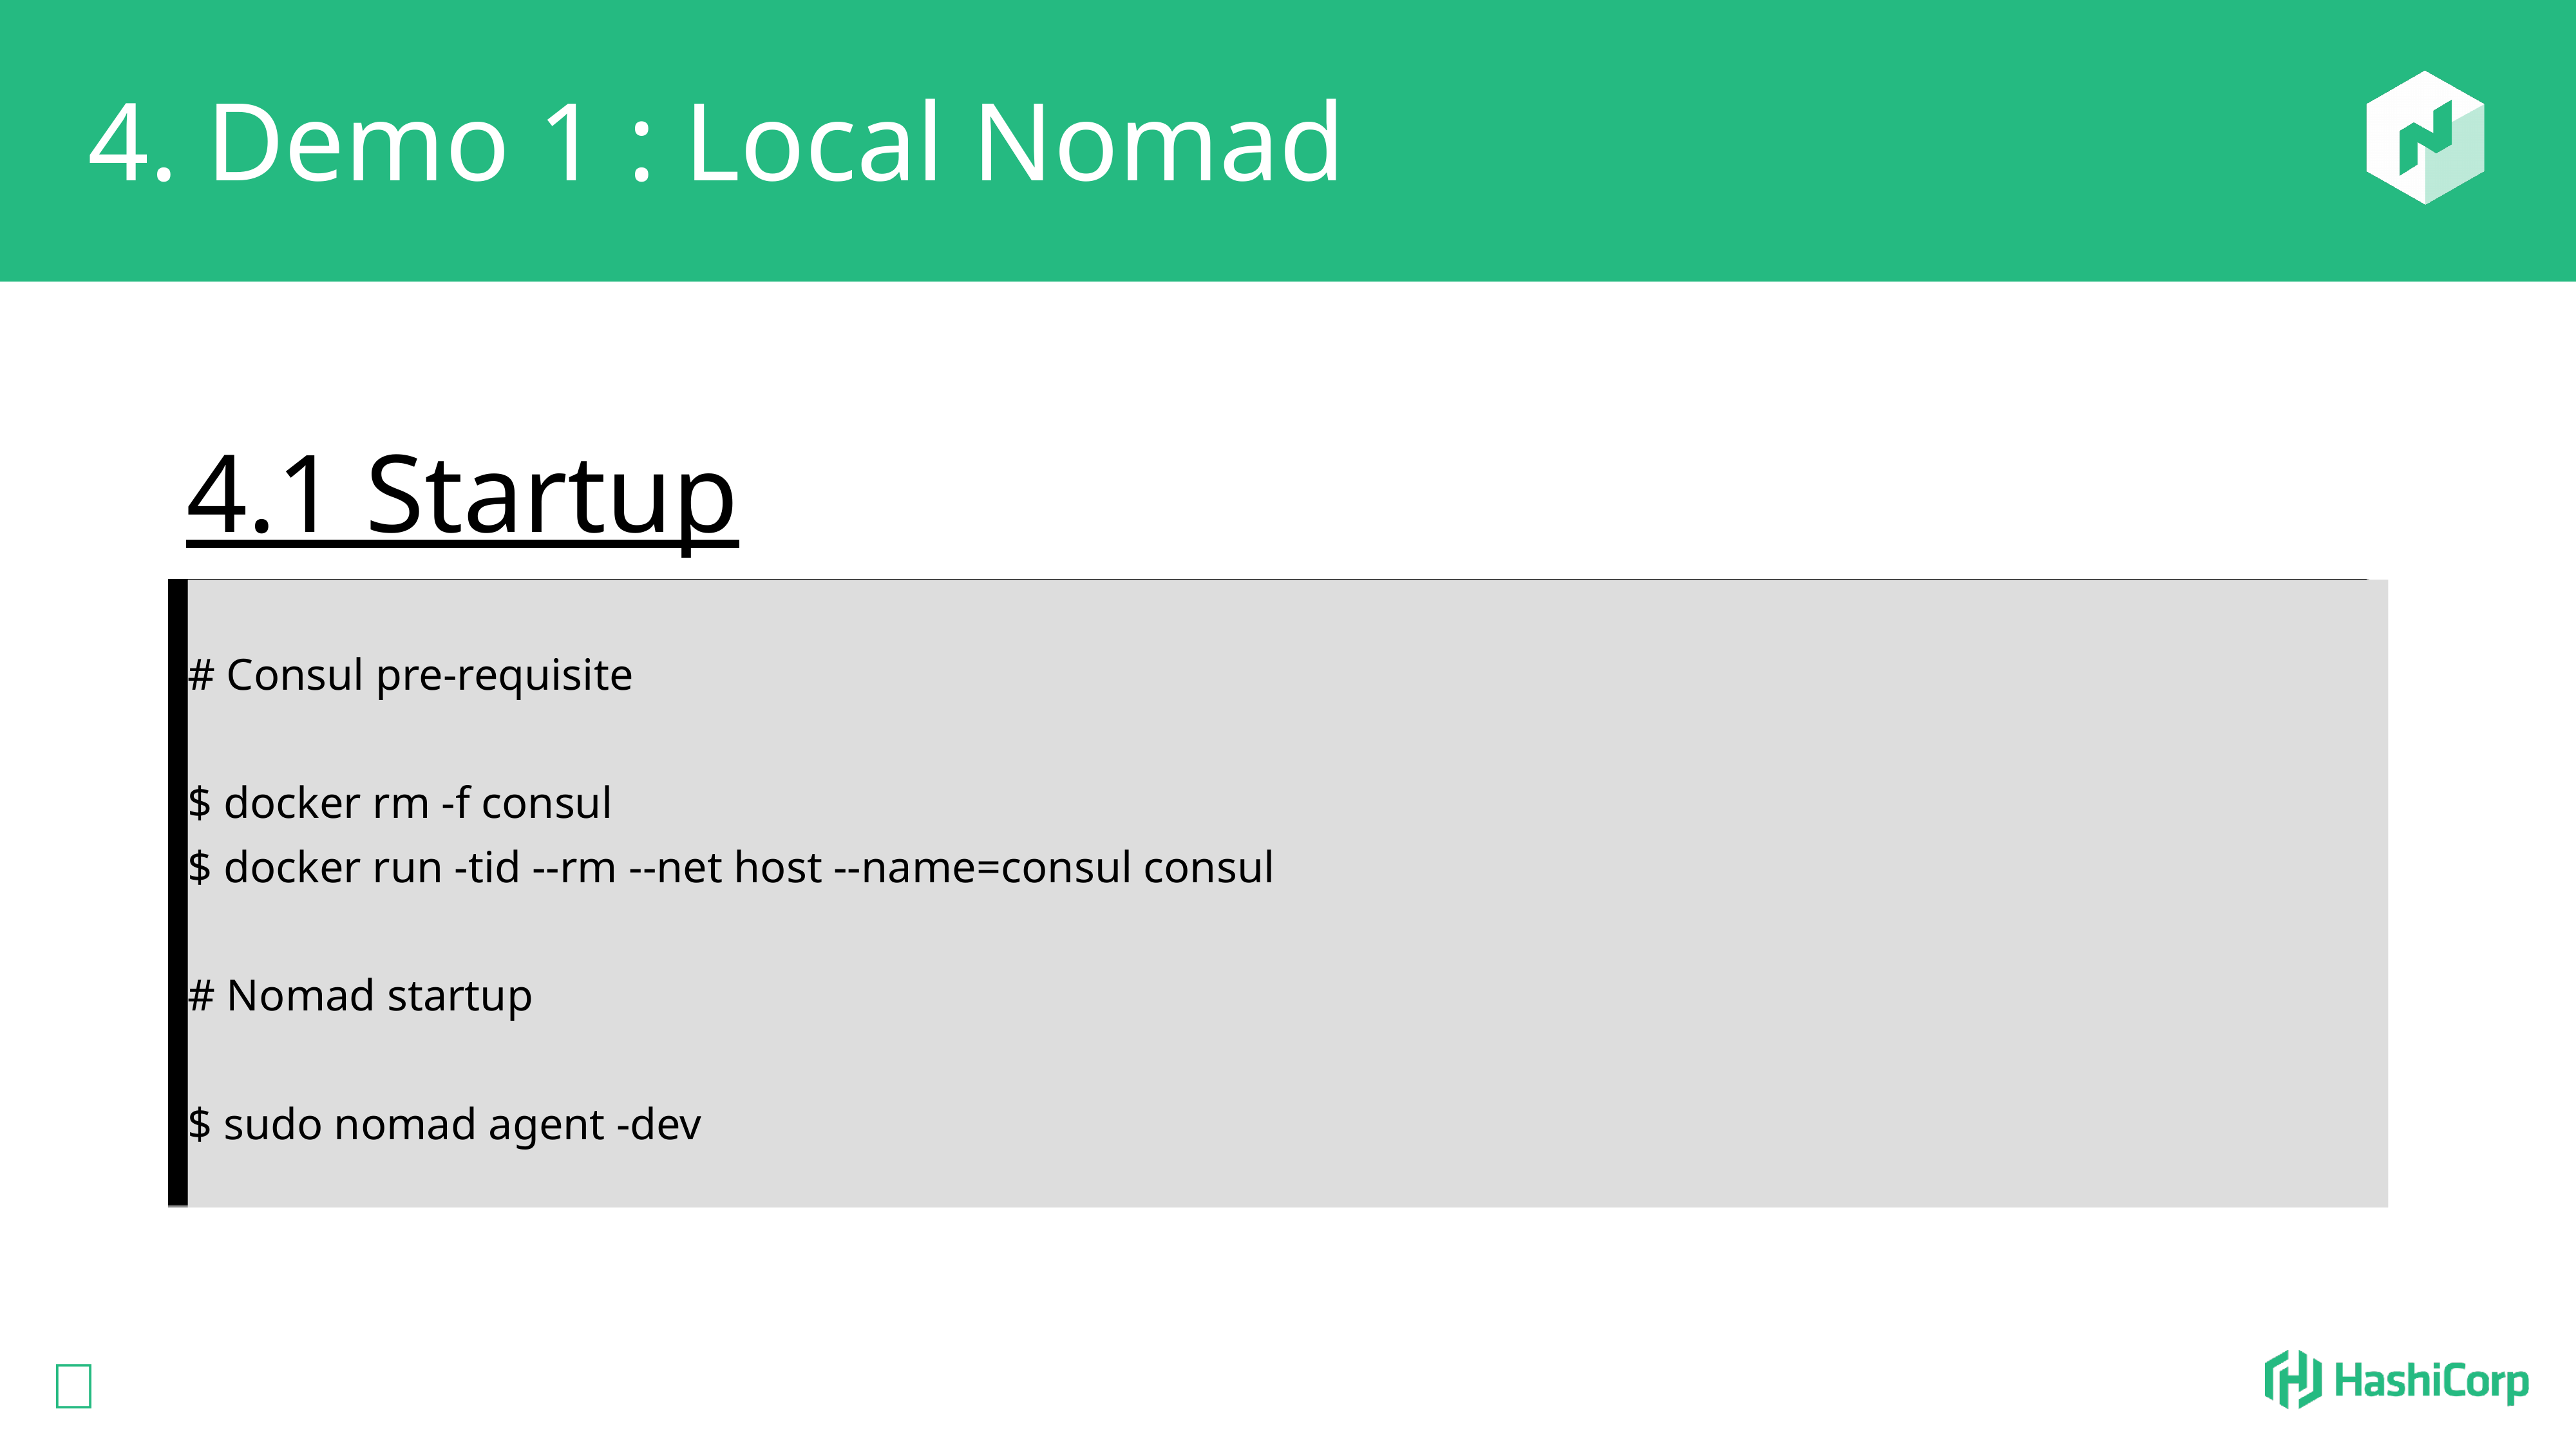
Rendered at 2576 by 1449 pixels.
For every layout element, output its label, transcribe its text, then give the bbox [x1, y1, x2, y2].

picture [2358, 70, 2493, 205]
picture [2265, 1349, 2529, 1410]
list # Consul pre-requisite $ docker rm -f consul $ docker run -tid --rm --net host --name=consul consul # Nomad startup $ sudo nomad agent -dev [187, 580, 2389, 1208]
list 4.1 Startup [186, 402, 2387, 580]
title 4. Demo 1 : Local Nomad [82, 37, 2313, 238]
